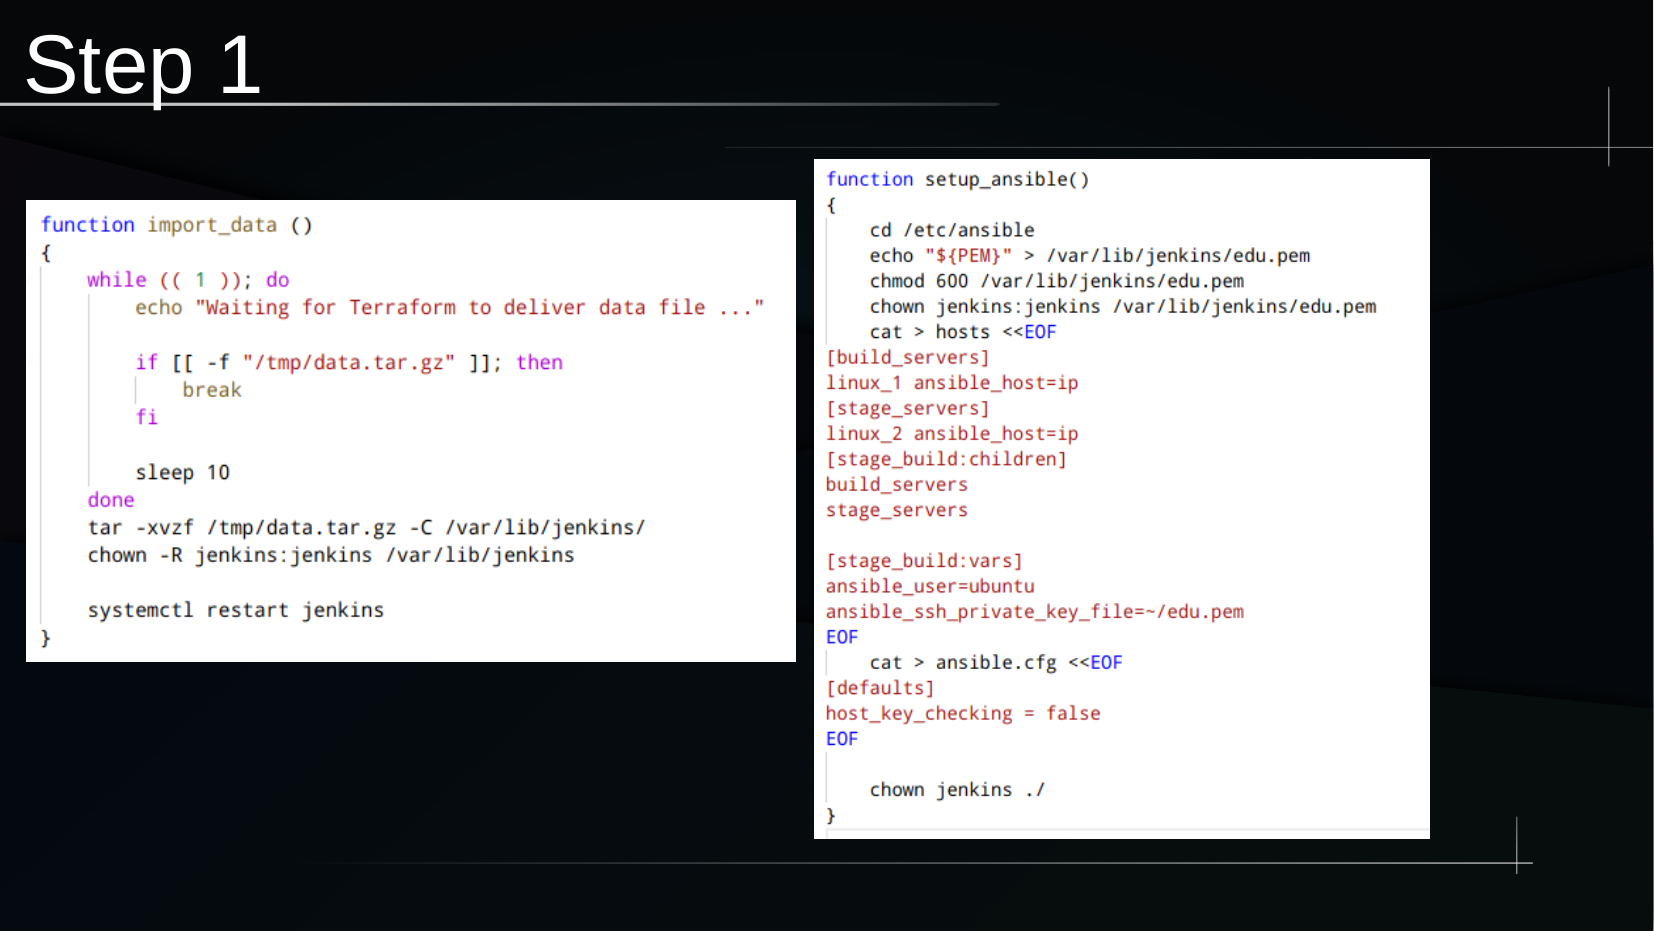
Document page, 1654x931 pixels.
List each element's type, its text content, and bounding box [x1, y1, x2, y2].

title Step 1 [23, 11, 1589, 119]
picture [0, 0, 1654, 931]
